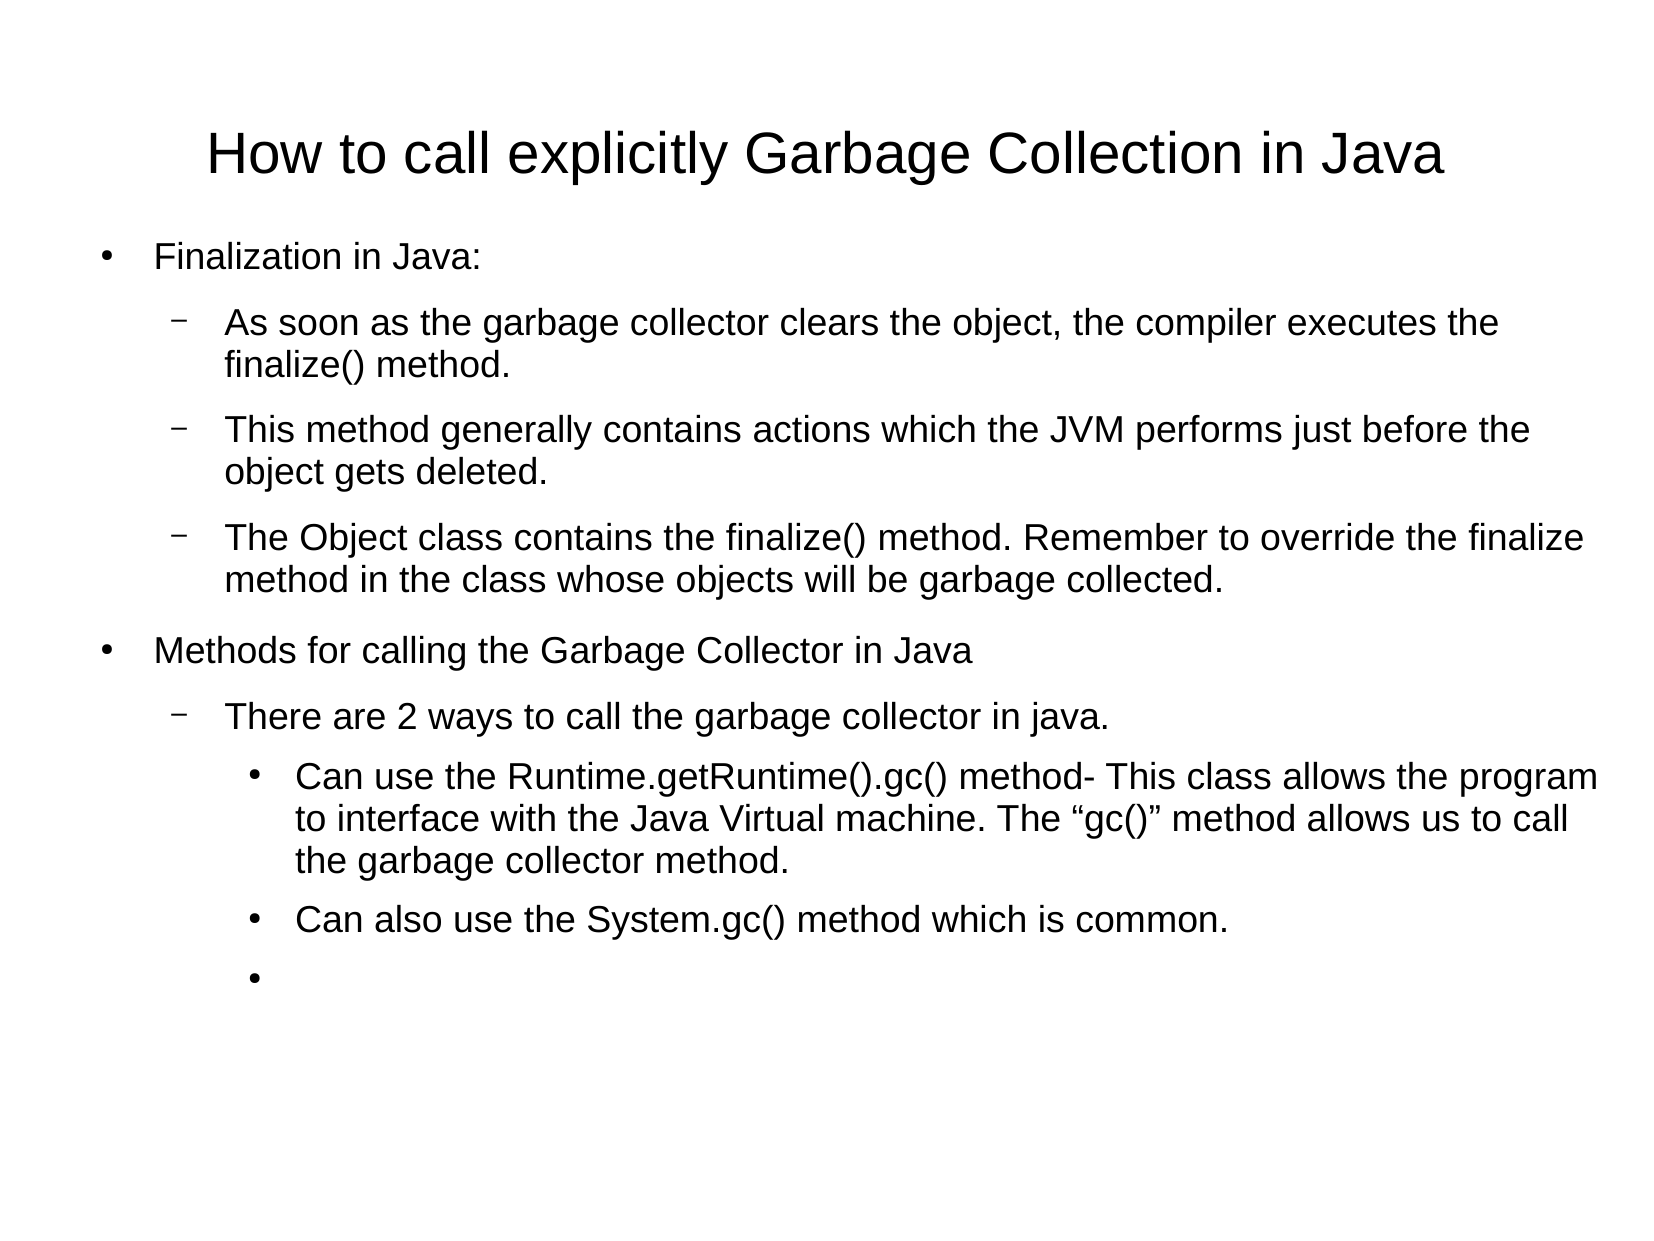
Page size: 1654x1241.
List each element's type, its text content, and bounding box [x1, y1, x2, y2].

list Finalization in Java: As soon as the garbage collector clears the object, the compiler executes the finalize() method. This method generally contains actions which the JVM performs just before the object gets deleted. The Object class contains the finalize() method. Remember to override the finalize method in the class whose objects will be garbage collected. Methods for calling the Garbage Collector in Java There are 2 ways to call the garbage collector in java. Can use the Runtime.getRuntime().gc() method- This class allows the program to interface with the Java Virtual machine. The “gc()” method allows us to call the garbage collector method. Can also use the System.gc() method which is common. [82, 235, 1622, 1197]
title How to call explicitly Garbage Collection in Java [82, 49, 1571, 235]
